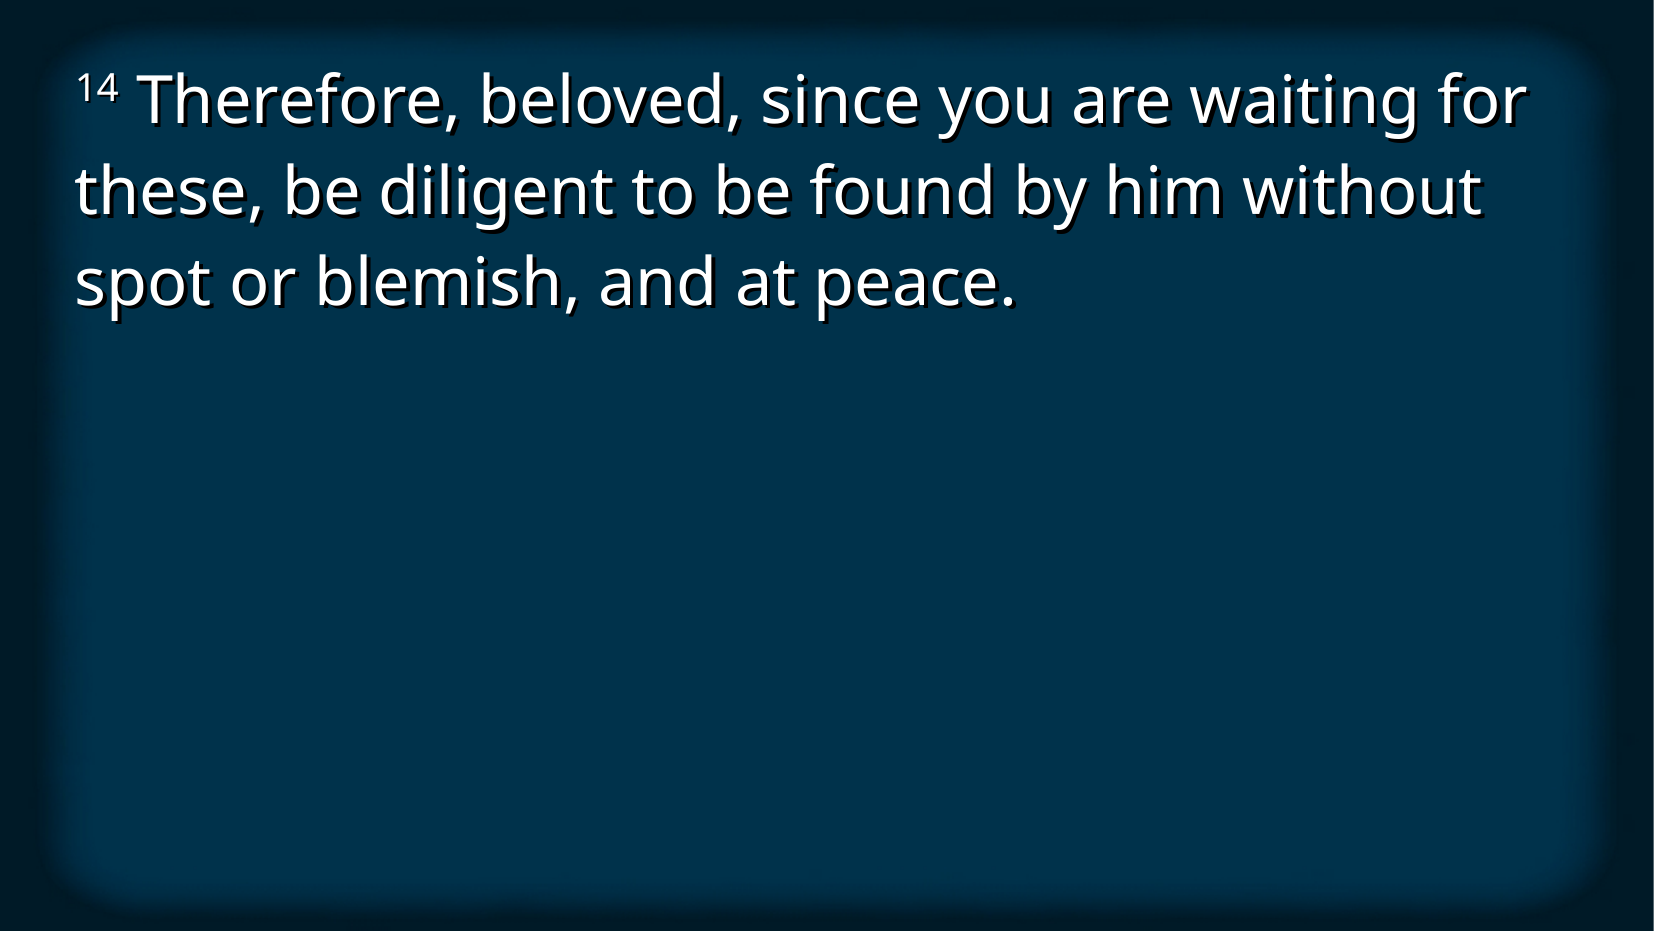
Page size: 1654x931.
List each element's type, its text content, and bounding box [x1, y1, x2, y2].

text_box 14 Therefore, beloved, since you are waiting for these, be diligent to be found by him without spot or blemish, and at peace. [60, 45, 1606, 376]
picture [0, 0, 1654, 931]
